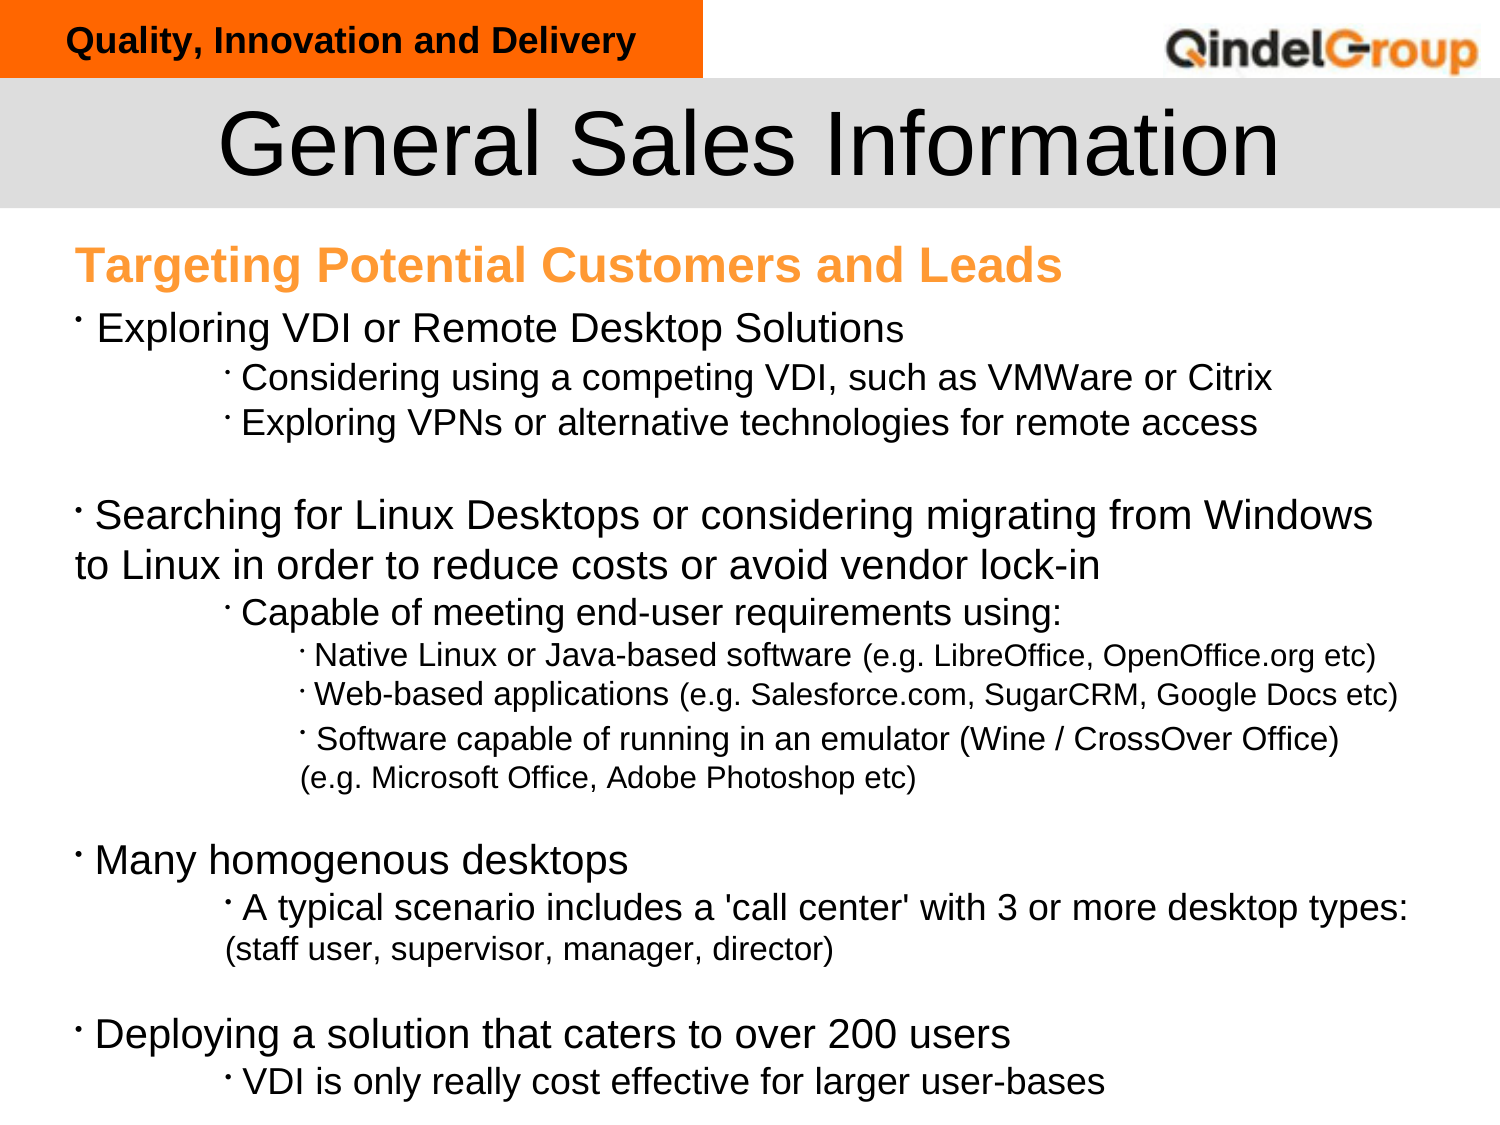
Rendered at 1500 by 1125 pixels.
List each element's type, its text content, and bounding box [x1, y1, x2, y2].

picture [1163, 23, 1481, 78]
title General Sales Information [75, 45, 1426, 224]
text_box Targeting Potential Customers and Leads Exploring VDI or Remote Desktop Solutions Considering using a competing VDI, such as VMWare or Citrix Exploring VPNs or alternative technologies for remote access Searching for Linux Desktops or considering migrating from Windows to Linux in order to reduce costs or avoid vendor lock-in Capable of meeting end-user requirements using: Native Linux or Java-based software (e.g. LibreOffice, OpenOffice.org etc) Web-based applications (e.g. Salesforce.com, SugarCRM, Google Docs etc) Software capable of running in an emulator (Wine / CrossOver Office) (e.g. Microsoft Office, Adobe Photoshop etc) Many homogenous desktops A typical scenario includes a 'call center' with 3 or more desktop types: (staff user, supervisor, manager, director) Deploying a solution that caters to over 200 users VDI is only really cost effective for larger user-bases [60, 224, 1426, 1111]
